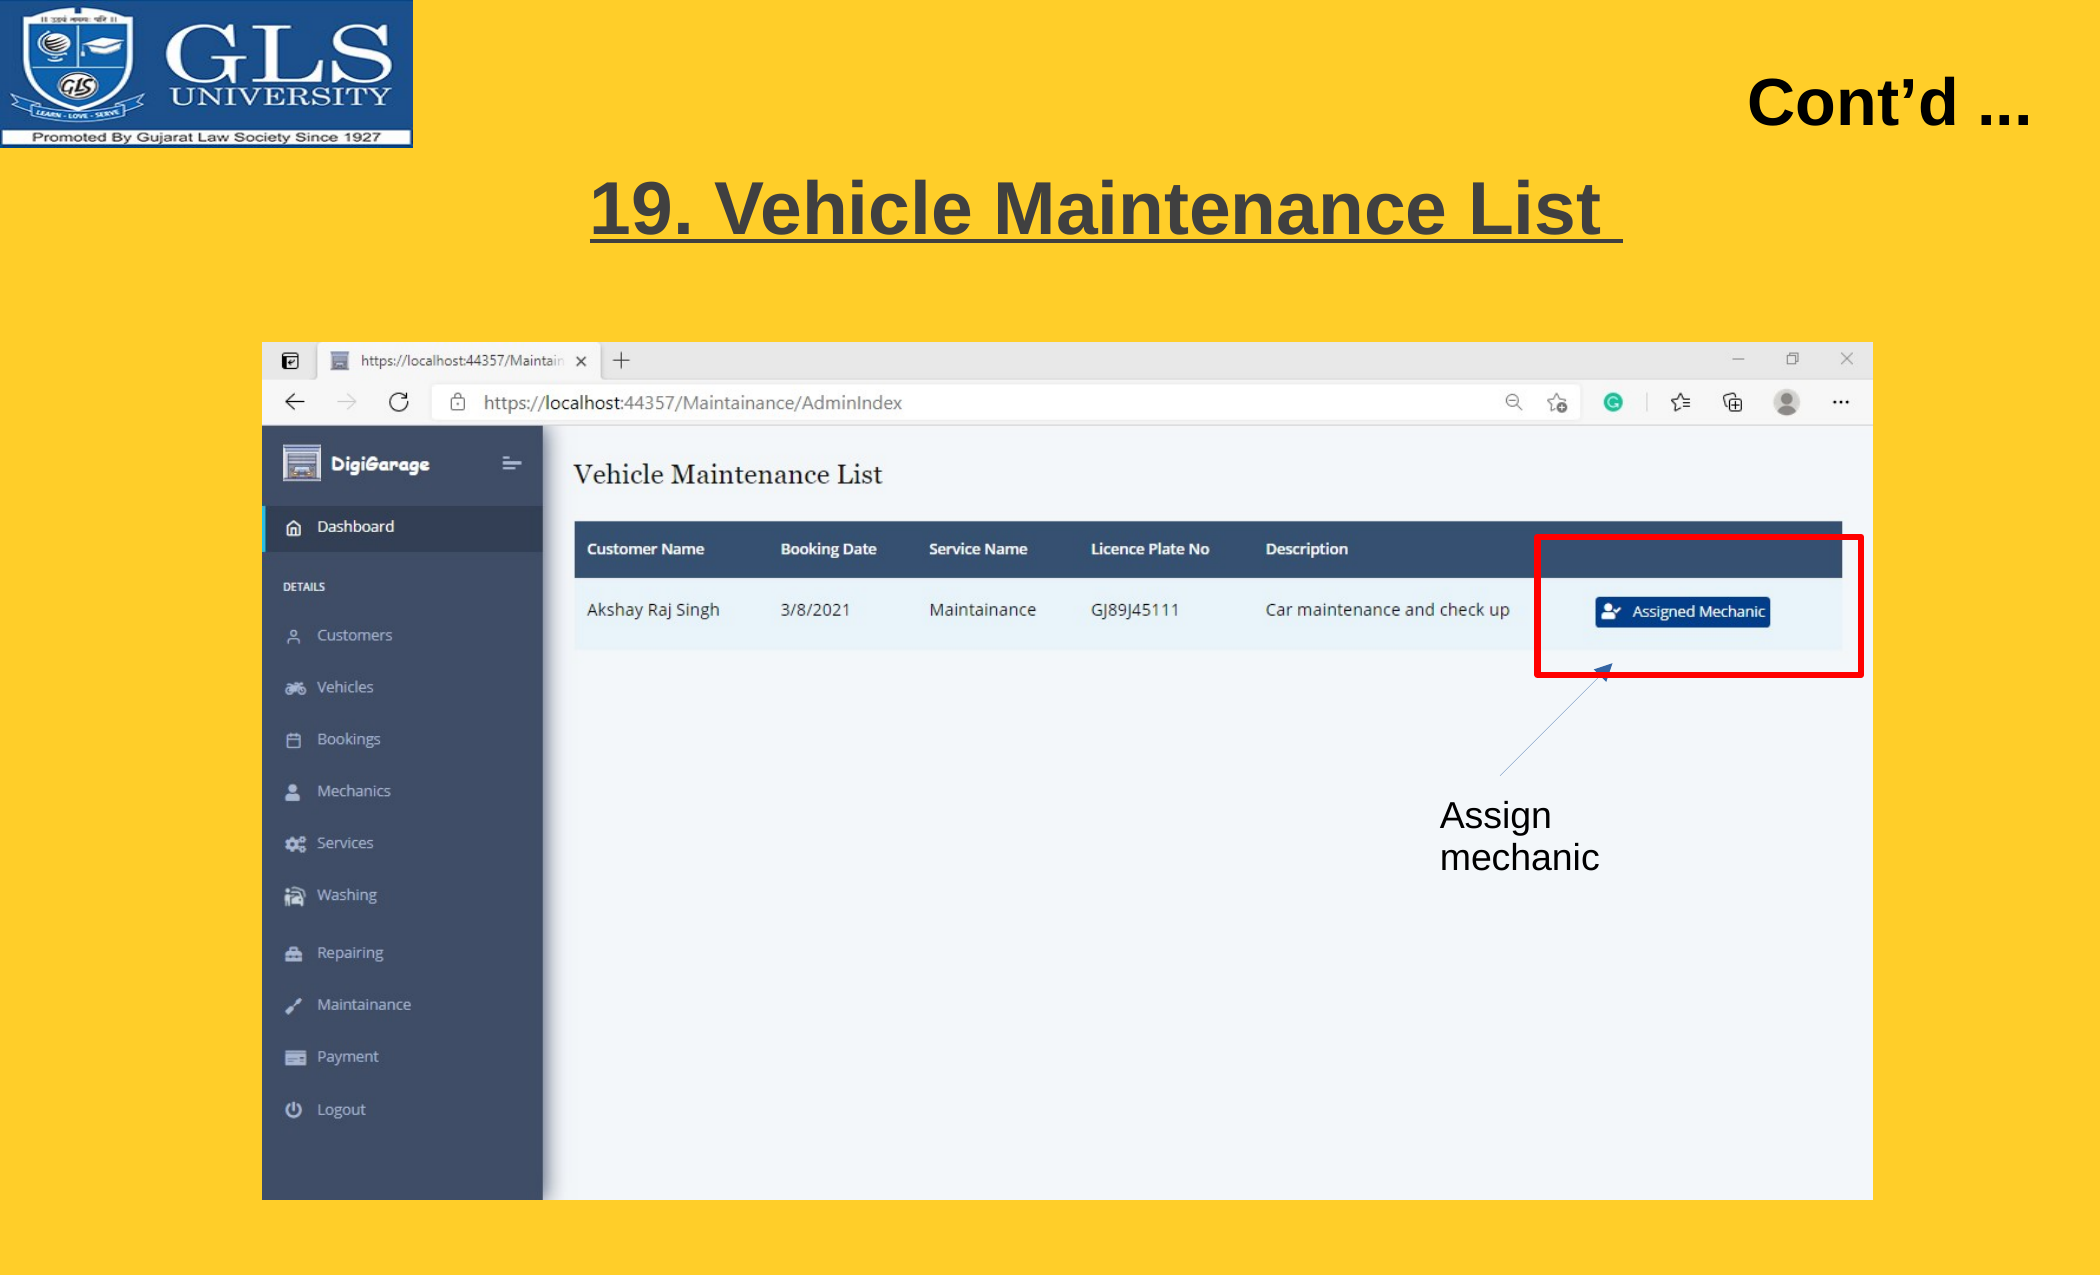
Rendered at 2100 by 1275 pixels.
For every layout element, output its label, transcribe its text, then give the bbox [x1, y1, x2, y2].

picture [0, 0, 413, 148]
text_box 19. Vehicle Maintenance List [412, 159, 1801, 342]
text_box [1537, 536, 1862, 676]
text_box Cont’d ... [1732, 57, 2063, 147]
text_box Assign mechanic [1425, 787, 1688, 887]
picture [262, 342, 1873, 1201]
